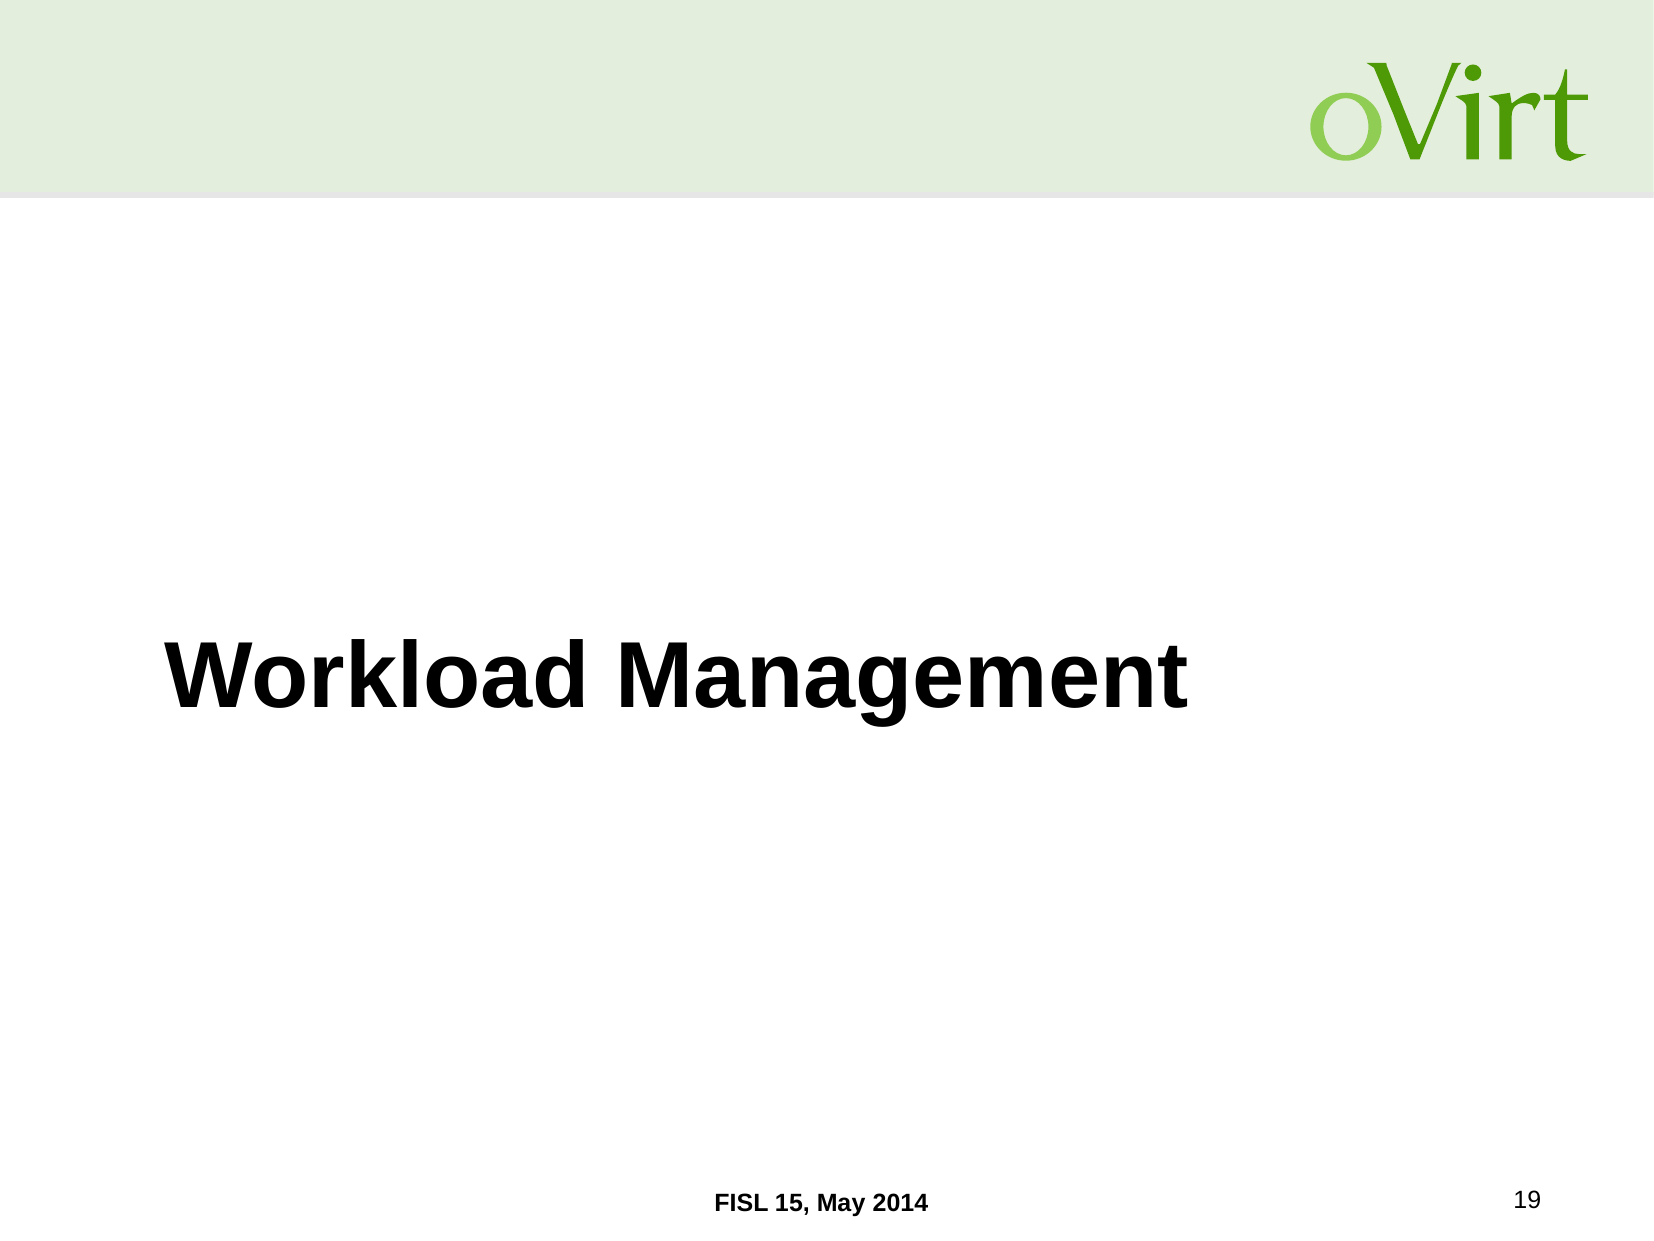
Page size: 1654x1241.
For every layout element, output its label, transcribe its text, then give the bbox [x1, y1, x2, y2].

text_box Workload Management [150, 615, 1654, 750]
